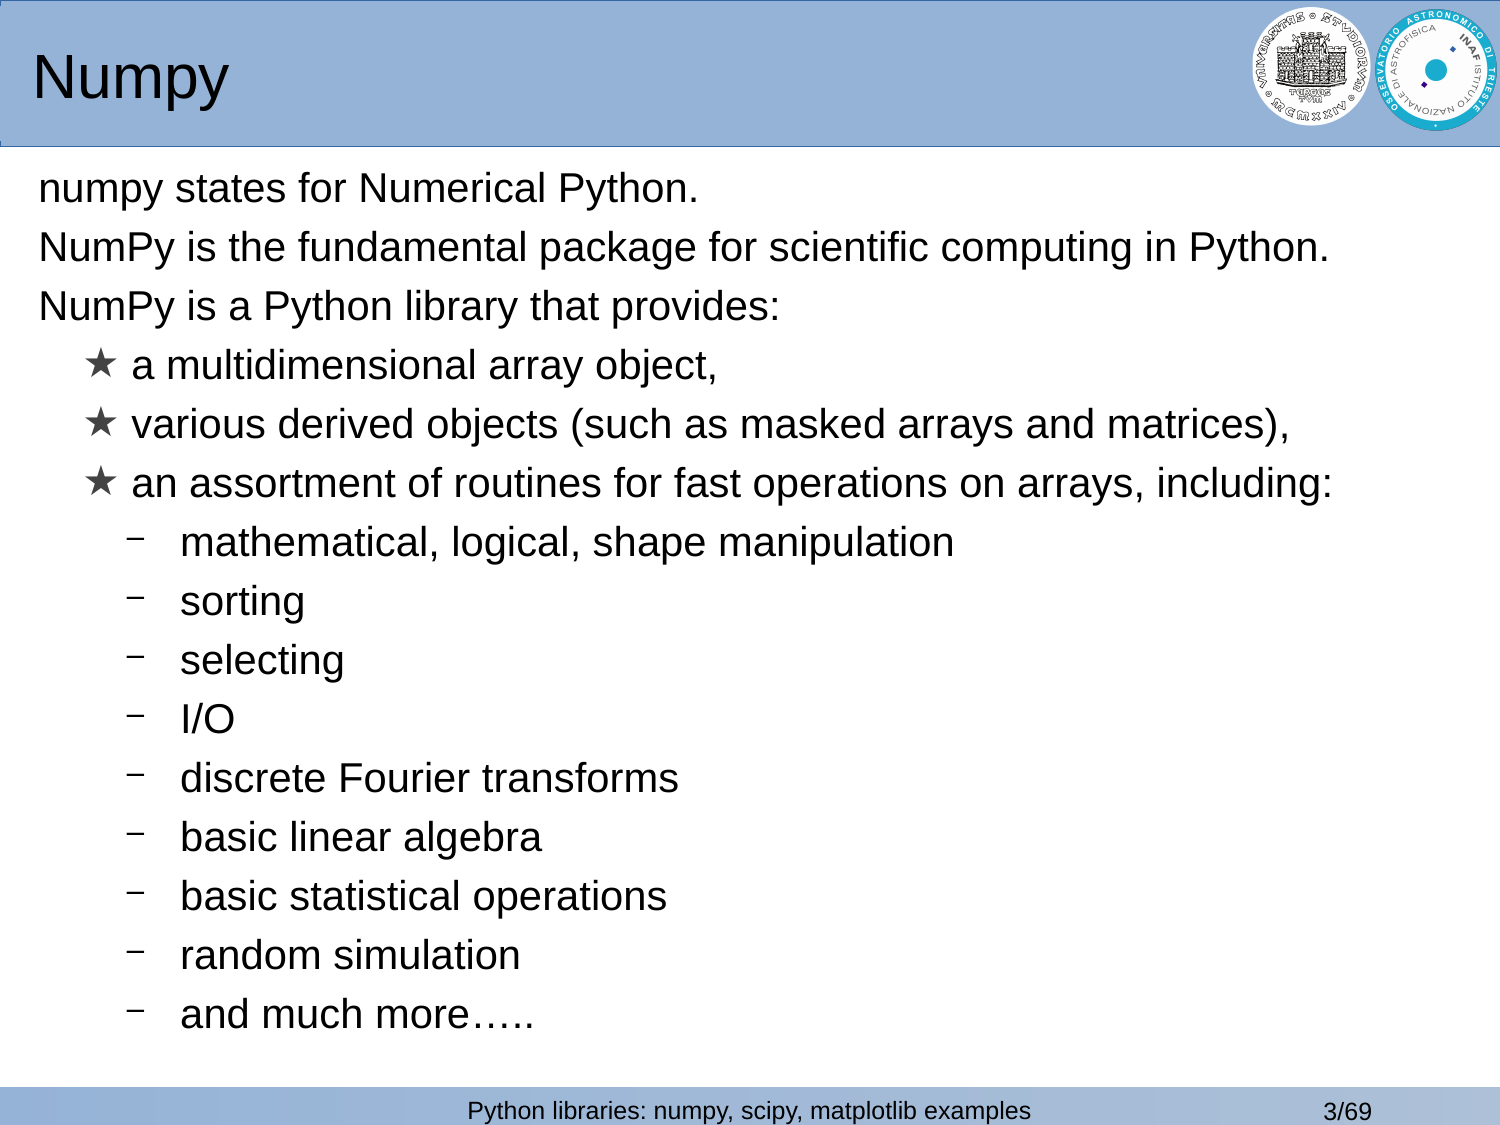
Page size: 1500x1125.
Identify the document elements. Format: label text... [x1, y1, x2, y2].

list numpy states for Numerical Python. NumPy is the fundamental package for scientific computing in Python. NumPy is a Python library that provides: a multidimensional array object, various derived objects (such as masked arrays and matrices), an assortment of routines for fast operations on arrays, including: mathematical, logical, shape manipulation sorting selecting I/O discrete Fourier transforms basic linear algebra basic statistical operations random simulation and much more….. [23, 153, 1500, 1054]
picture [1253, 0, 1500, 153]
text_box Numpy [0, 5, 1253, 141]
